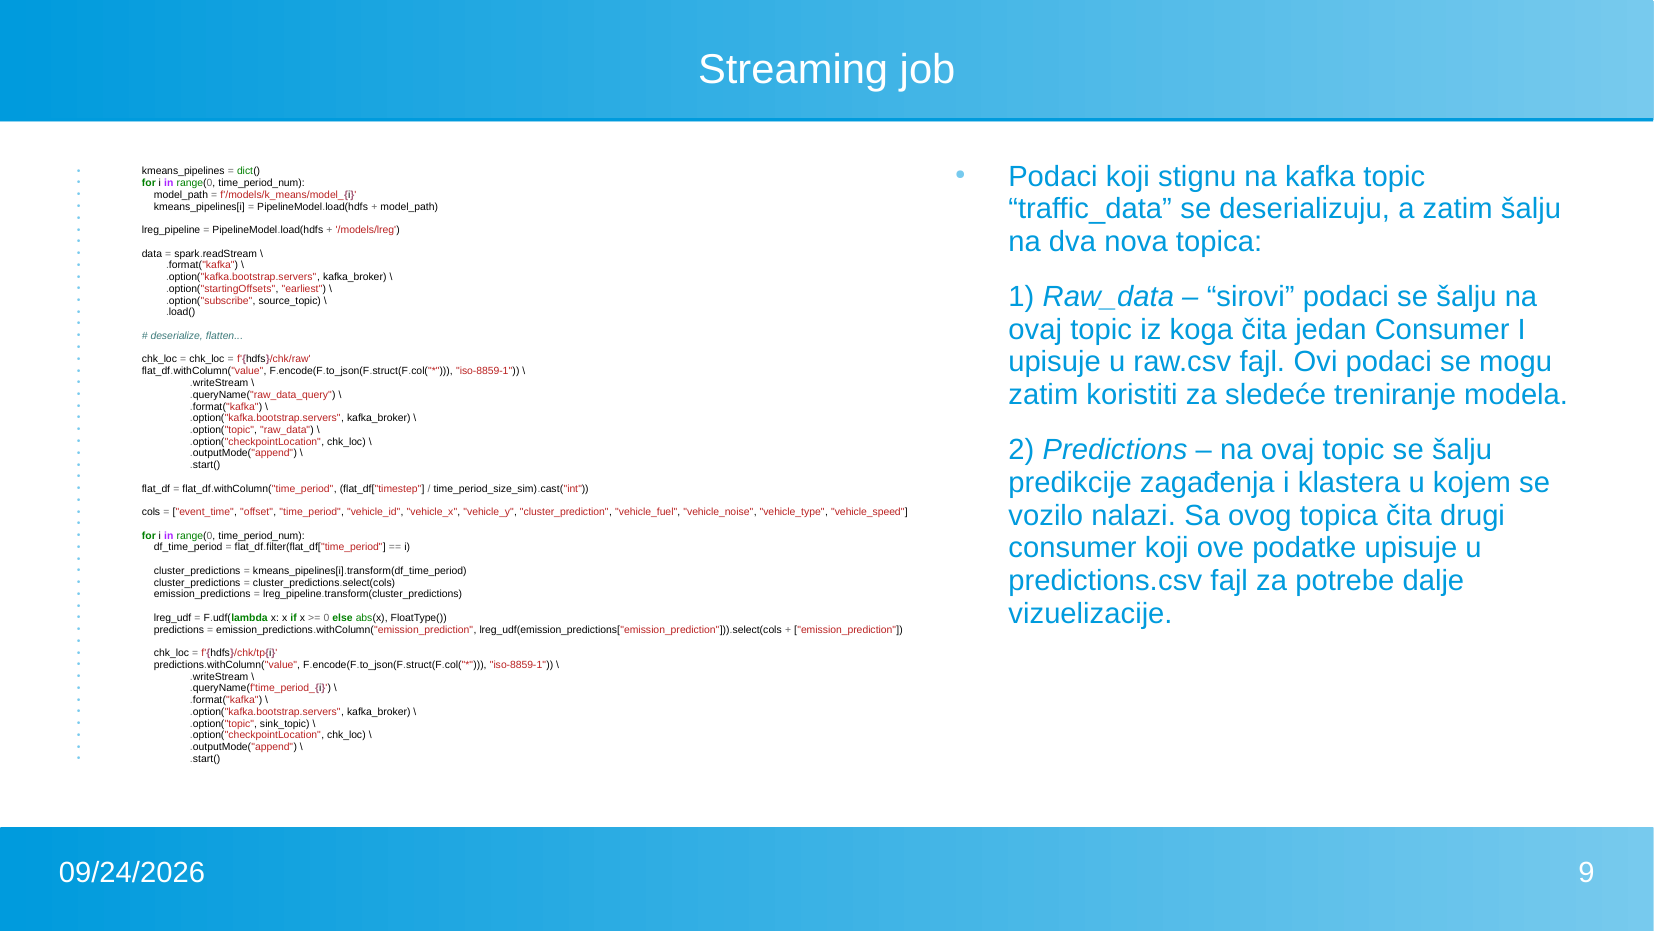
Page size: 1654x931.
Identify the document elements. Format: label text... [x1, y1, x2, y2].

list kmeans_pipelines = dict() for i in range(0, time_period_num): model_path = f'/models/k_means/model_{i}' kmeans_pipelines[i] = PipelineModel.load(hdfs + model_path) lreg_pipeline = PipelineModel.load(hdfs + '/models/lreg') data = spark.readStream \ .format("kafka") \ .option("kafka.bootstrap.servers", kafka_broker) \ .option("startingOffsets", "earliest") \ .option("subscribe", source_topic) \ .load() # deserialize, flatten... chk_loc = chk_loc = f'{hdfs}/chk/raw' flat_df.withColumn("value", F.encode(F.to_json(F.struct(F.col("*"))), "iso-8859-1")) \ .writeStream \ .queryName("raw_data_query") \ .format("kafka") \ .option("kafka.bootstrap.servers", kafka_broker) \ .option("topic", "raw_data") \ .option("checkpointLocation", chk_loc) \ .outputMode("append") \ .start() flat_df = flat_df.withColumn("time_period", (flat_df["timestep"] / time_period_size_sim).cast("int")) cols = ["event_time", "offset", "time_period", "vehicle_id", "vehicle_x", "vehicle_y", "cluster_prediction", "vehicle_fuel", "vehicle_noise", "vehicle_type", "vehicle_speed"] for i in range(0, time_period_num): df_time_period = flat_df.filter(flat_df["time_period"] == i) cluster_predictions = kmeans_pipelines[i].transform(df_time_period) cluster_predictions = cluster_predictions.select(cols) emission_predictions = lreg_pipeline.transform(cluster_predictions) lreg_udf = F.udf(lambda x: x if x >= 0 else abs(x), FloatType()) predictions = emission_predictions.withColumn("emission_prediction", lreg_udf(emission_predictions["emission_prediction"])).select(cols + ["emission_prediction"]) chk_loc = f'{hdfs}/chk/tp{i}' predictions.withColumn("value", F.encode(F.to_json(F.struct(F.col("*"))), "iso-8859-1")) \ .writeStream \ .queryName(f'time_period_{i}') \ .format("kafka") \ .option("kafka.bootstrap.servers", kafka_broker) \ .option("topic", sink_topic) \ .option("checkpointLocation", chk_loc) \ .outputMode("append") \ .start() [59, 165, 976, 756]
list Podaci koji stignu na kafka topic “traffic_data” se deserializuju, a zatim šalju na dva nova topica: 1) Raw_data – “sirovi” podaci se šalju na ovaj topic iz koga čita jedan Consumer I upisuje u raw.csv fajl. Ovi podaci se mogu zatim koristiti za sledeće treniranje modela. 2) Predictions – na ovaj topic se šalju predikcije zagađenja i klastera u kojem se vozilo nalazi. Sa ovog topica čita drugi consumer koji ove podatke upisuje u predictions.csv fajl za potrebe dalje vizuelizacije. [937, 159, 1576, 751]
title Streaming job [59, 29, 1595, 108]
